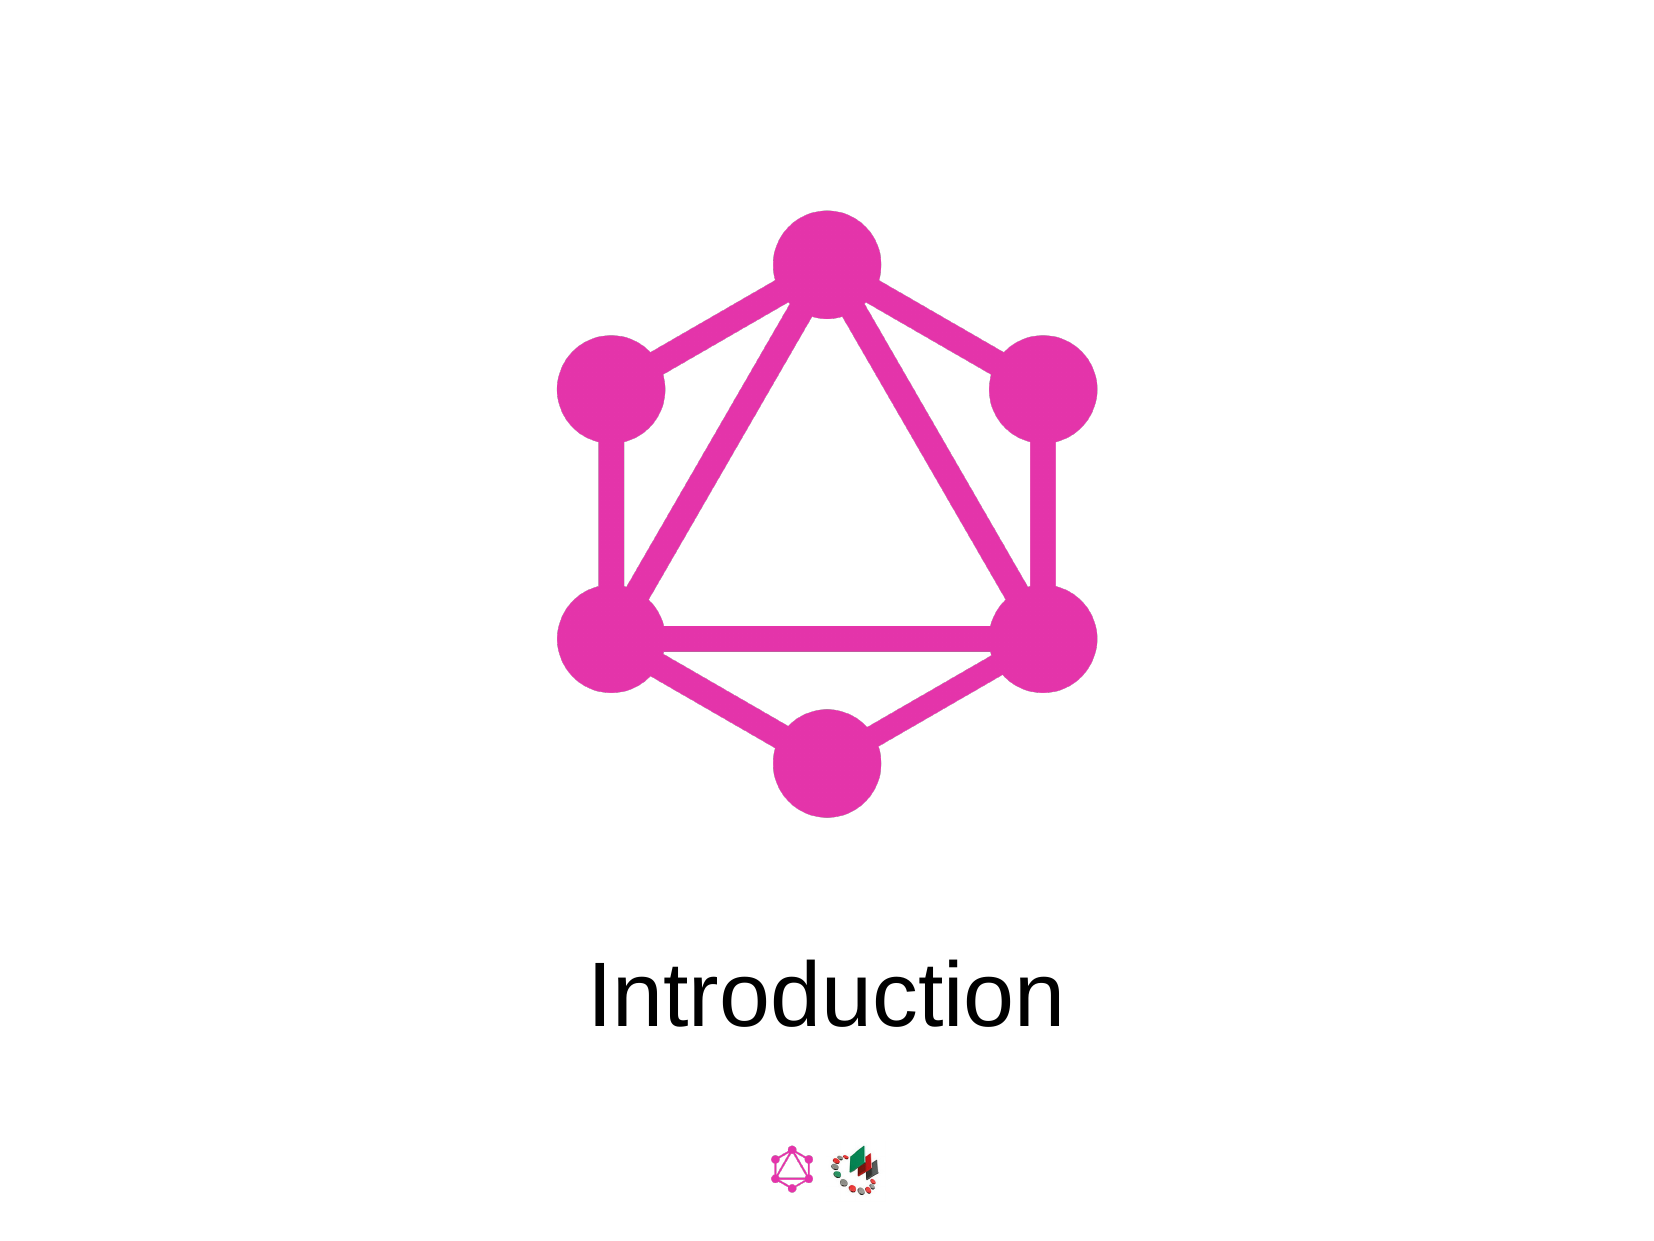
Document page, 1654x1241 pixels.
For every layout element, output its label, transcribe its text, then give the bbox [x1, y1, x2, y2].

title Introduction [82, 891, 1571, 1099]
picture [826, 1141, 886, 1202]
picture [517, 204, 1137, 824]
picture [768, 1145, 816, 1193]
